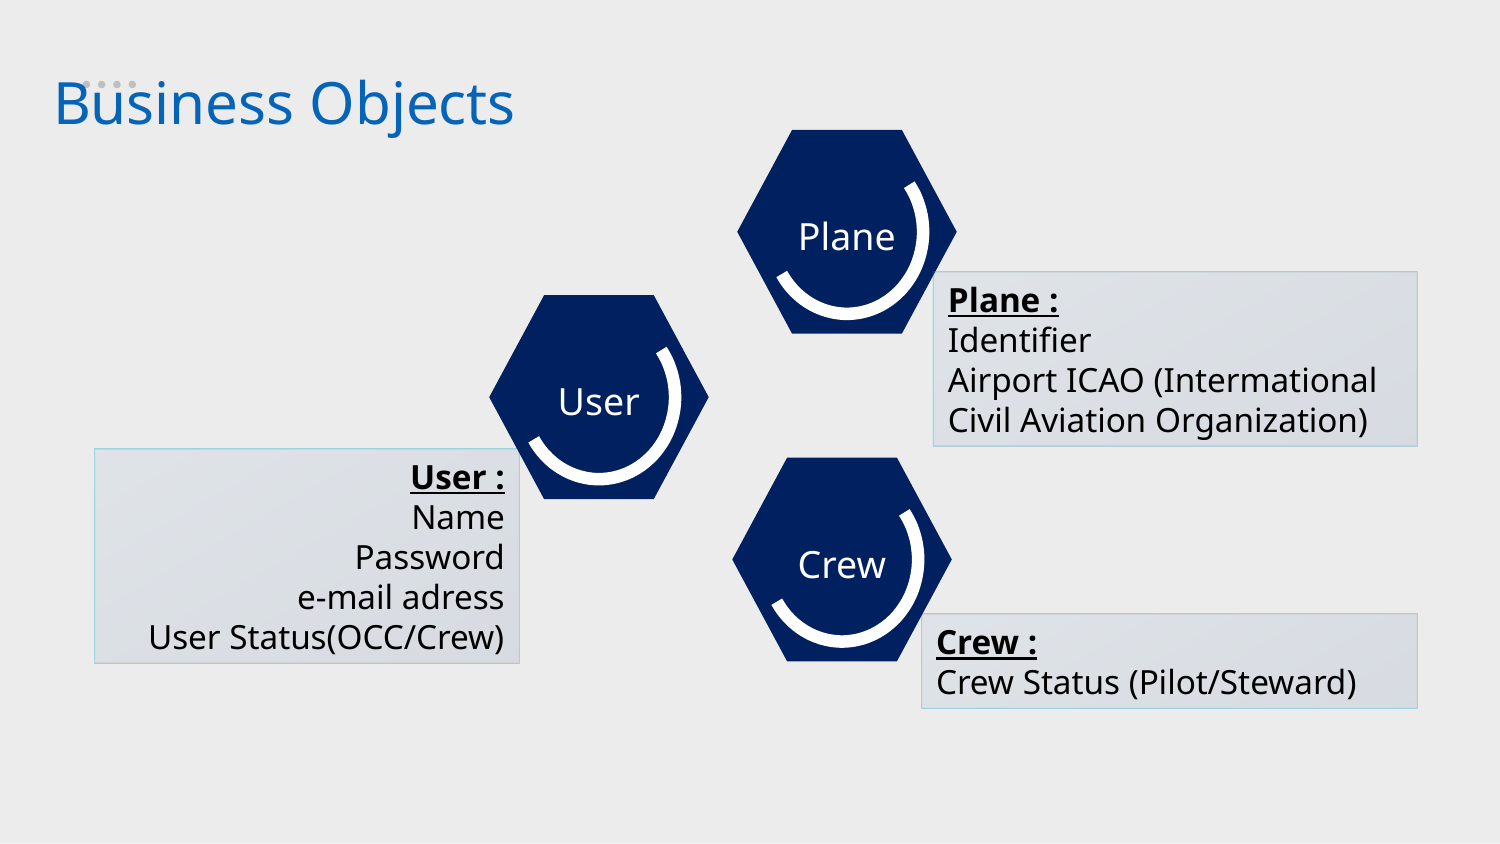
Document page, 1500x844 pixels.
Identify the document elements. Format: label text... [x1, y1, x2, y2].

text_box Crew : Crew Status (Pilot/Steward) [921, 613, 1418, 709]
text_box User : Name Password e-mail adress User Status(OCC/Crew) [94, 448, 520, 664]
text_box [732, 457, 952, 662]
text_box User [542, 370, 655, 431]
text_box Business Objects [38, 59, 546, 144]
text_box [737, 129, 957, 334]
text_box Plane [783, 205, 911, 266]
text_box Crew [782, 533, 902, 594]
text_box Plane : Identifier Airport ICAO (Intermational Civil Aviation Organization) [933, 271, 1418, 447]
text_box [489, 295, 709, 500]
